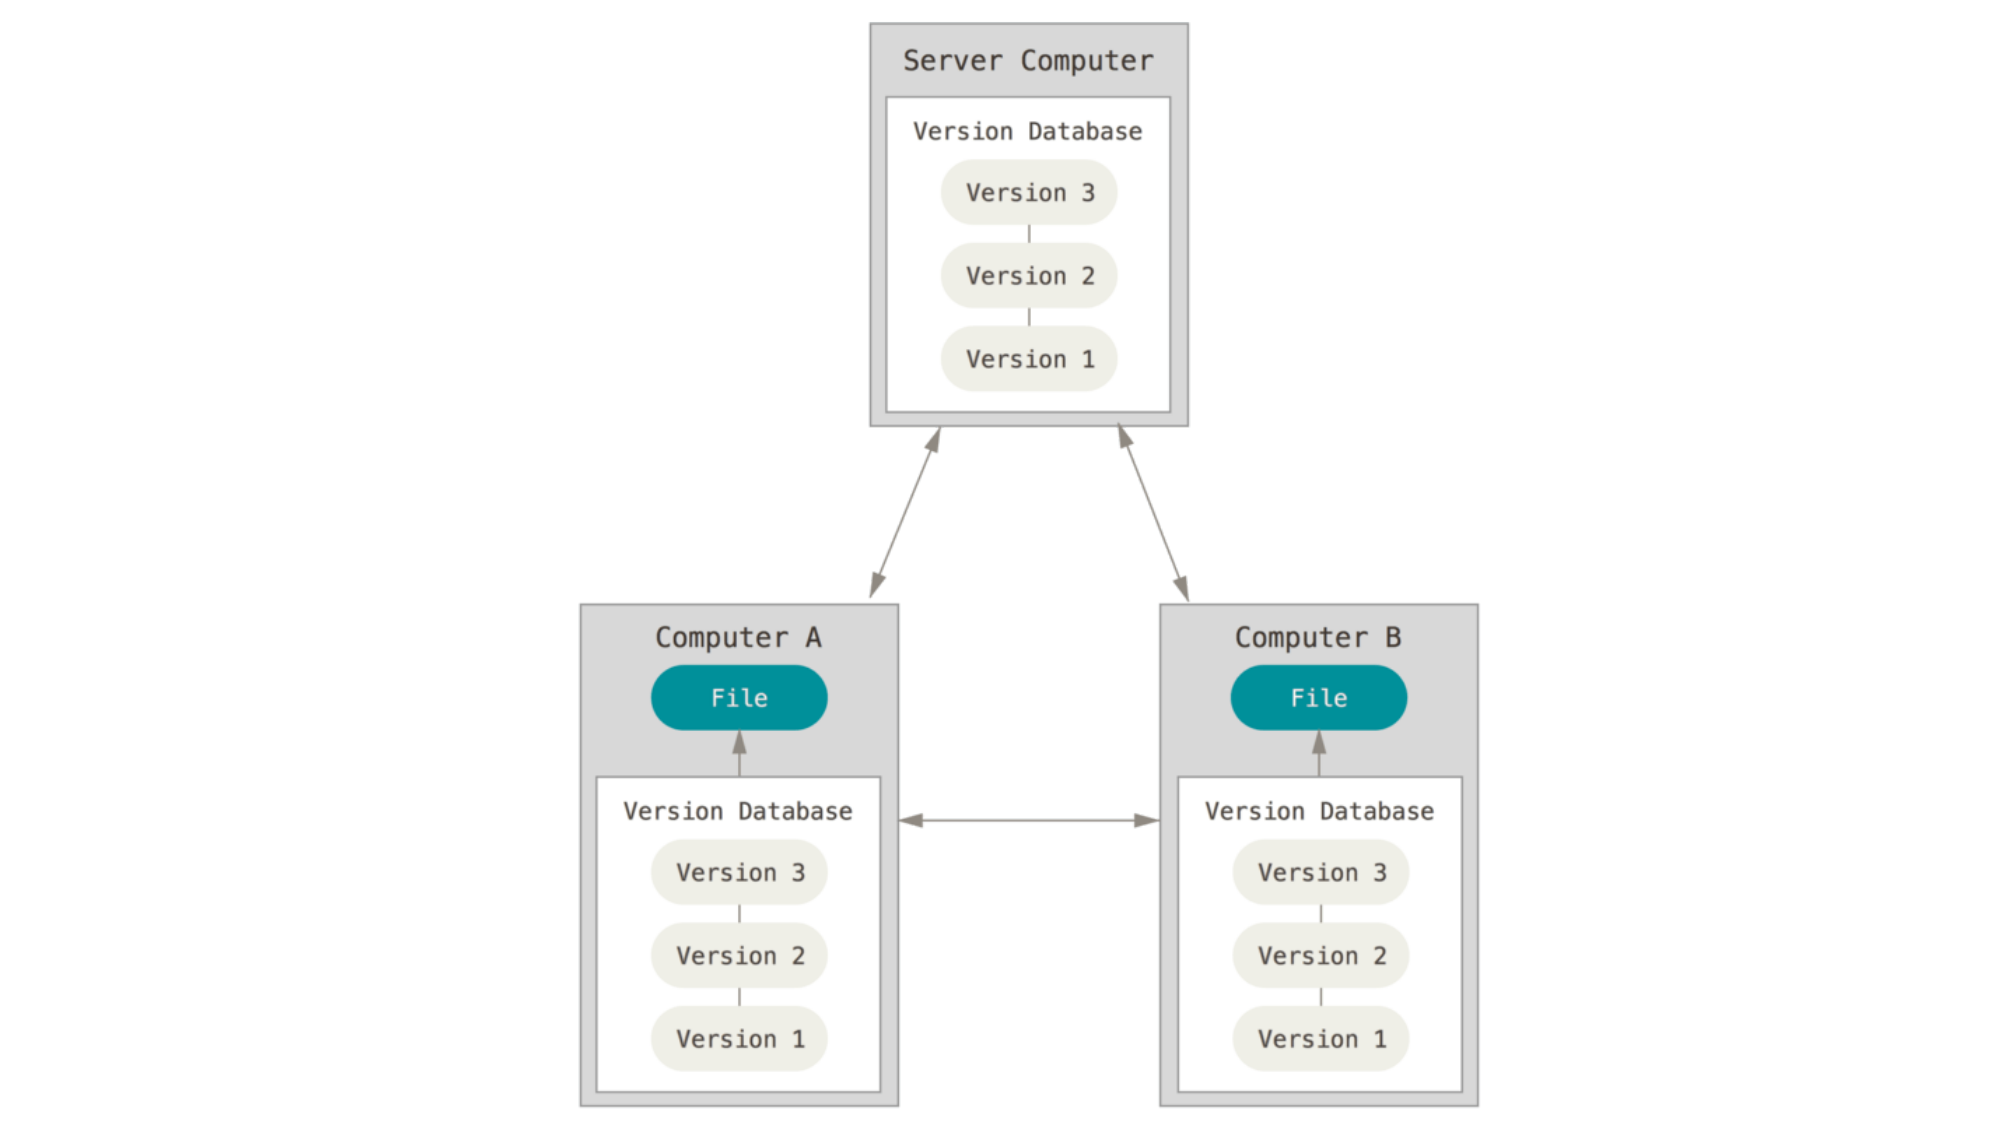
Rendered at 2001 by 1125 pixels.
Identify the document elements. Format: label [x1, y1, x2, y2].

picture [562, 7, 1497, 1125]
